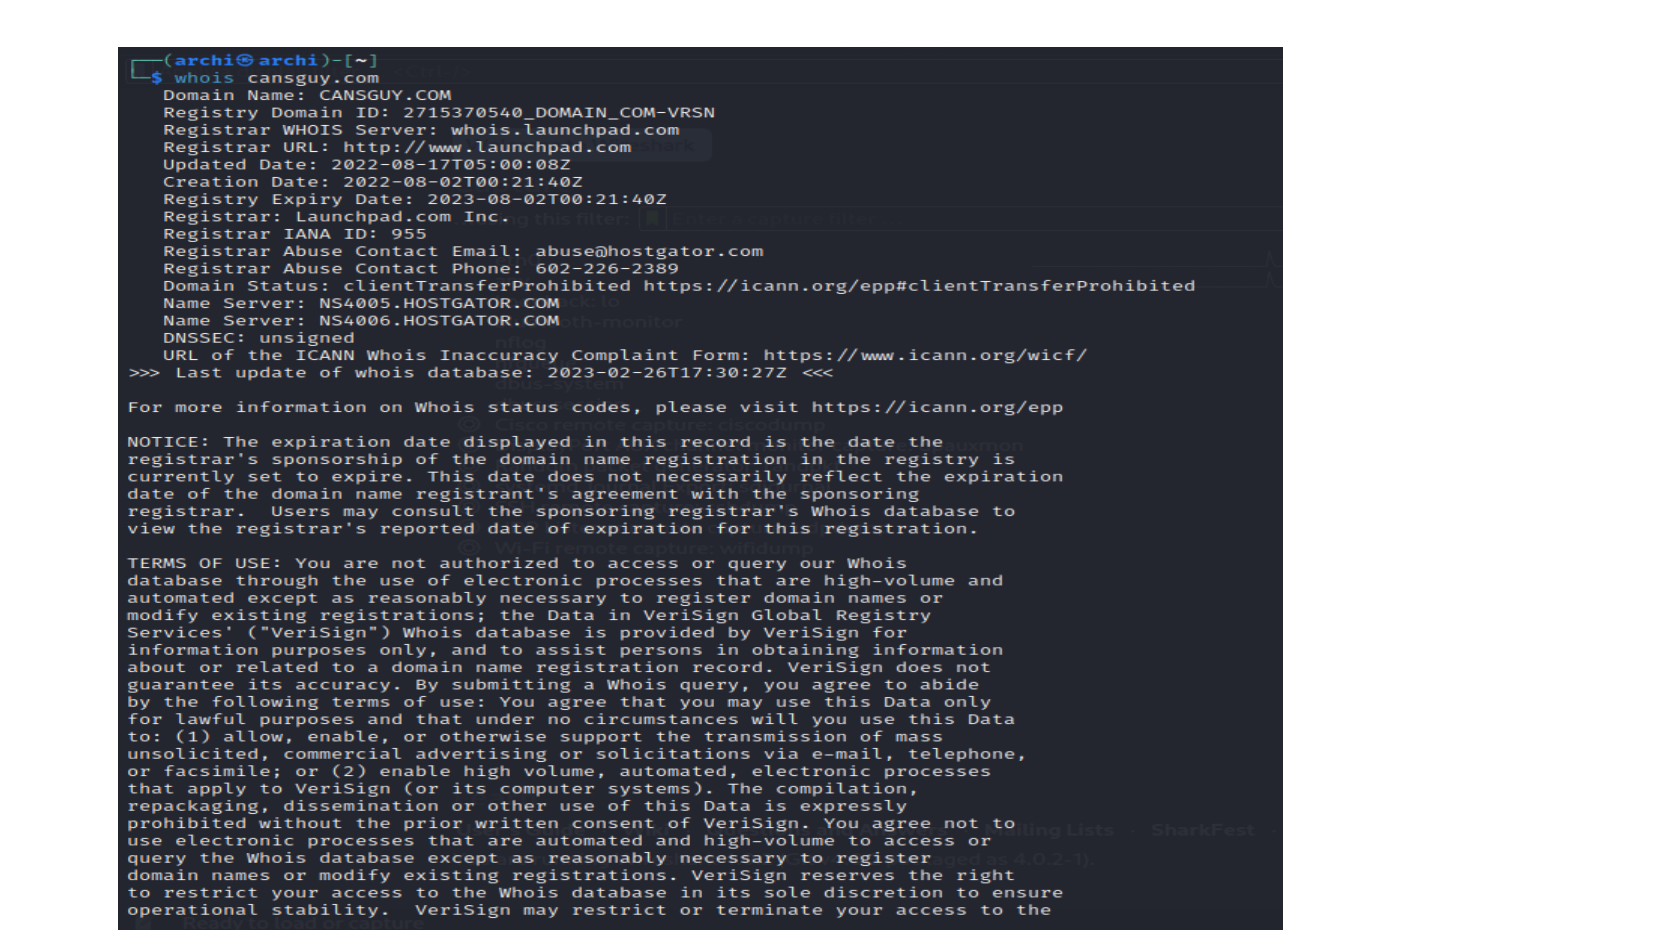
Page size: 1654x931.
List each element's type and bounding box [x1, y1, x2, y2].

picture [118, 47, 1283, 930]
